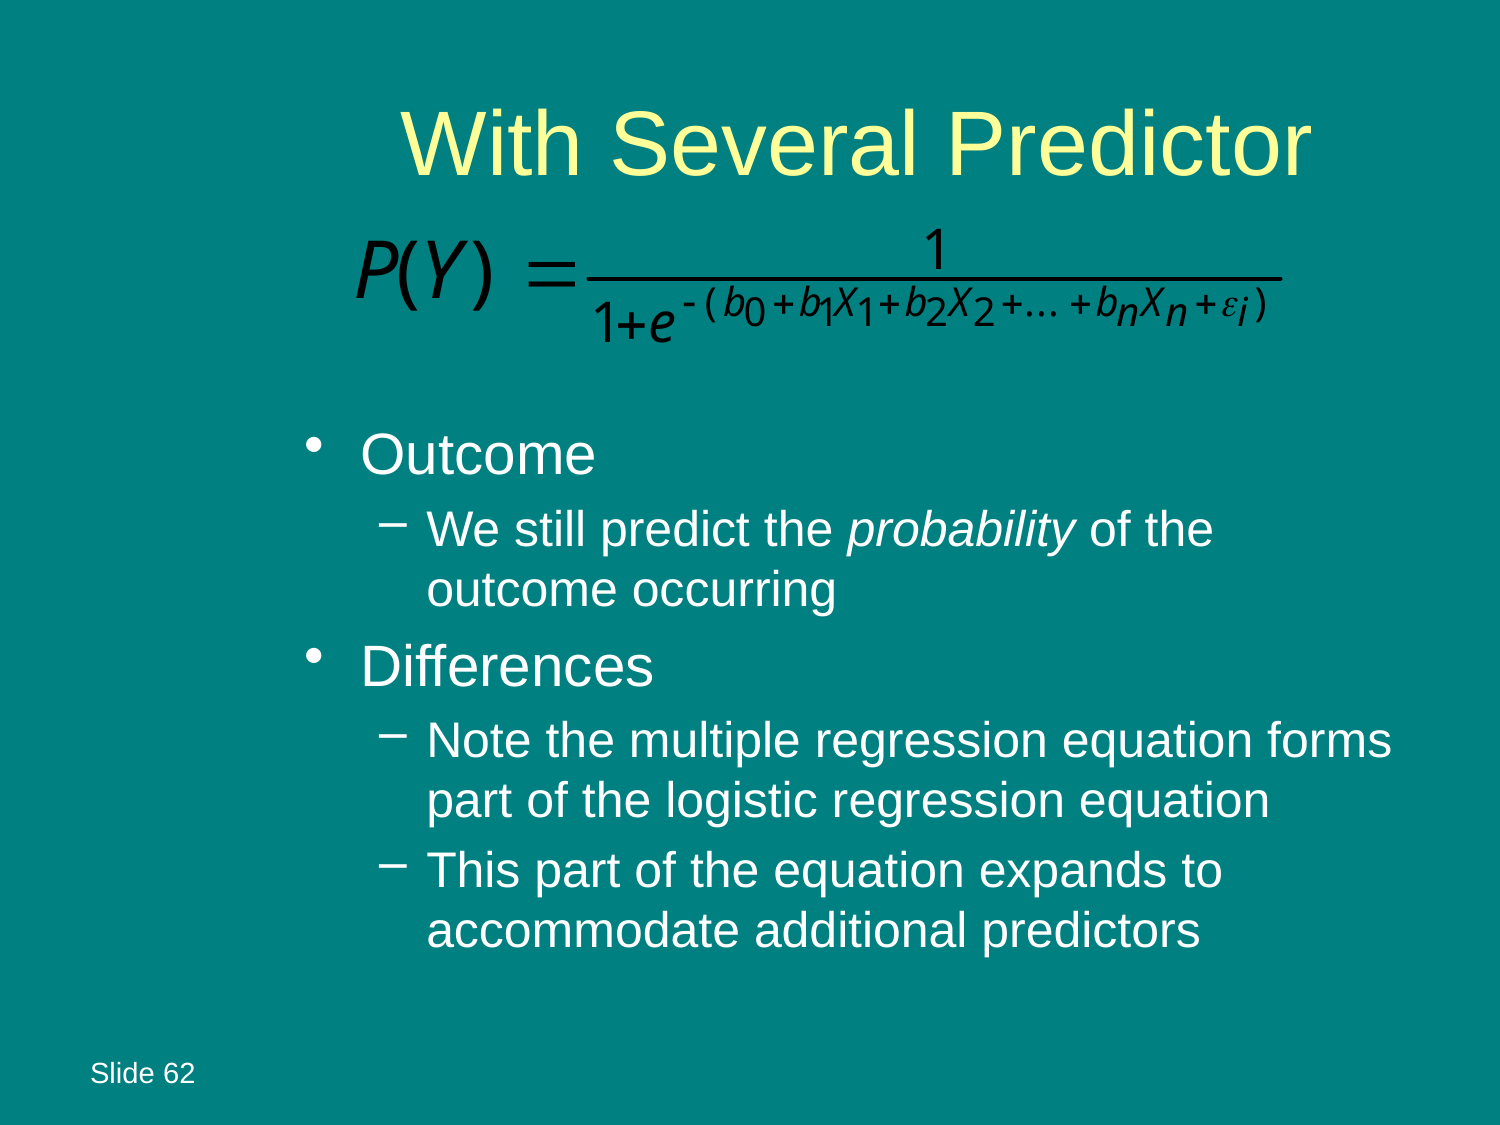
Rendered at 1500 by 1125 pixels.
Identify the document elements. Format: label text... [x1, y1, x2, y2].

picture [339, 210, 1300, 363]
list Outcome We still predict the probability of the outcome occurring Differences Note the multiple regression equation forms part of the logistic regression equation This part of the equation expands to accommodate additional predictors [289, 408, 1424, 1005]
slide_number Slide <number> [75, 1046, 425, 1103]
title With Several Predictor [289, 45, 1425, 233]
chart [339, 210, 1301, 364]
